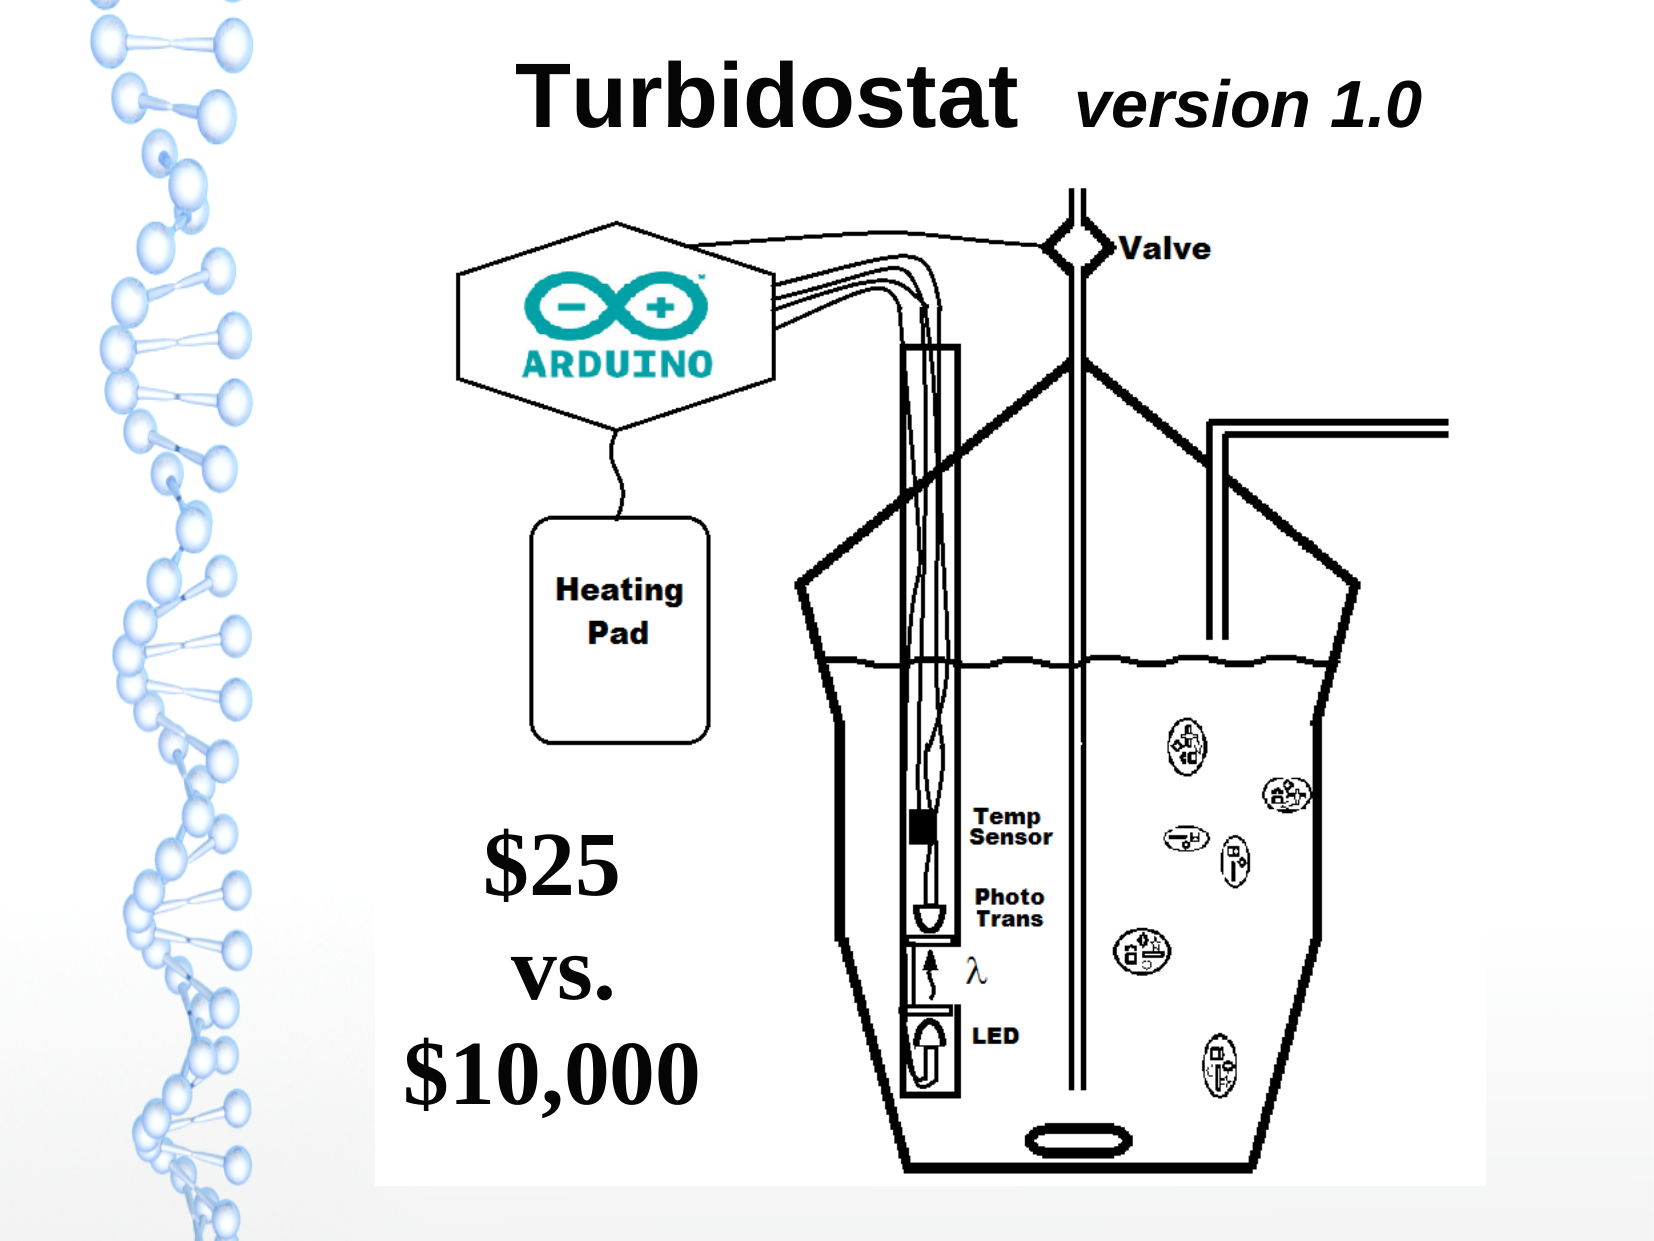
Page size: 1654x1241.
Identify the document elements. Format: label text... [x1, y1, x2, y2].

text_box Turbidostat version 1.0 [375, 42, 1564, 145]
title $25 vs. $10,000 [295, 809, 811, 1128]
picture [0, 0, 1654, 1241]
